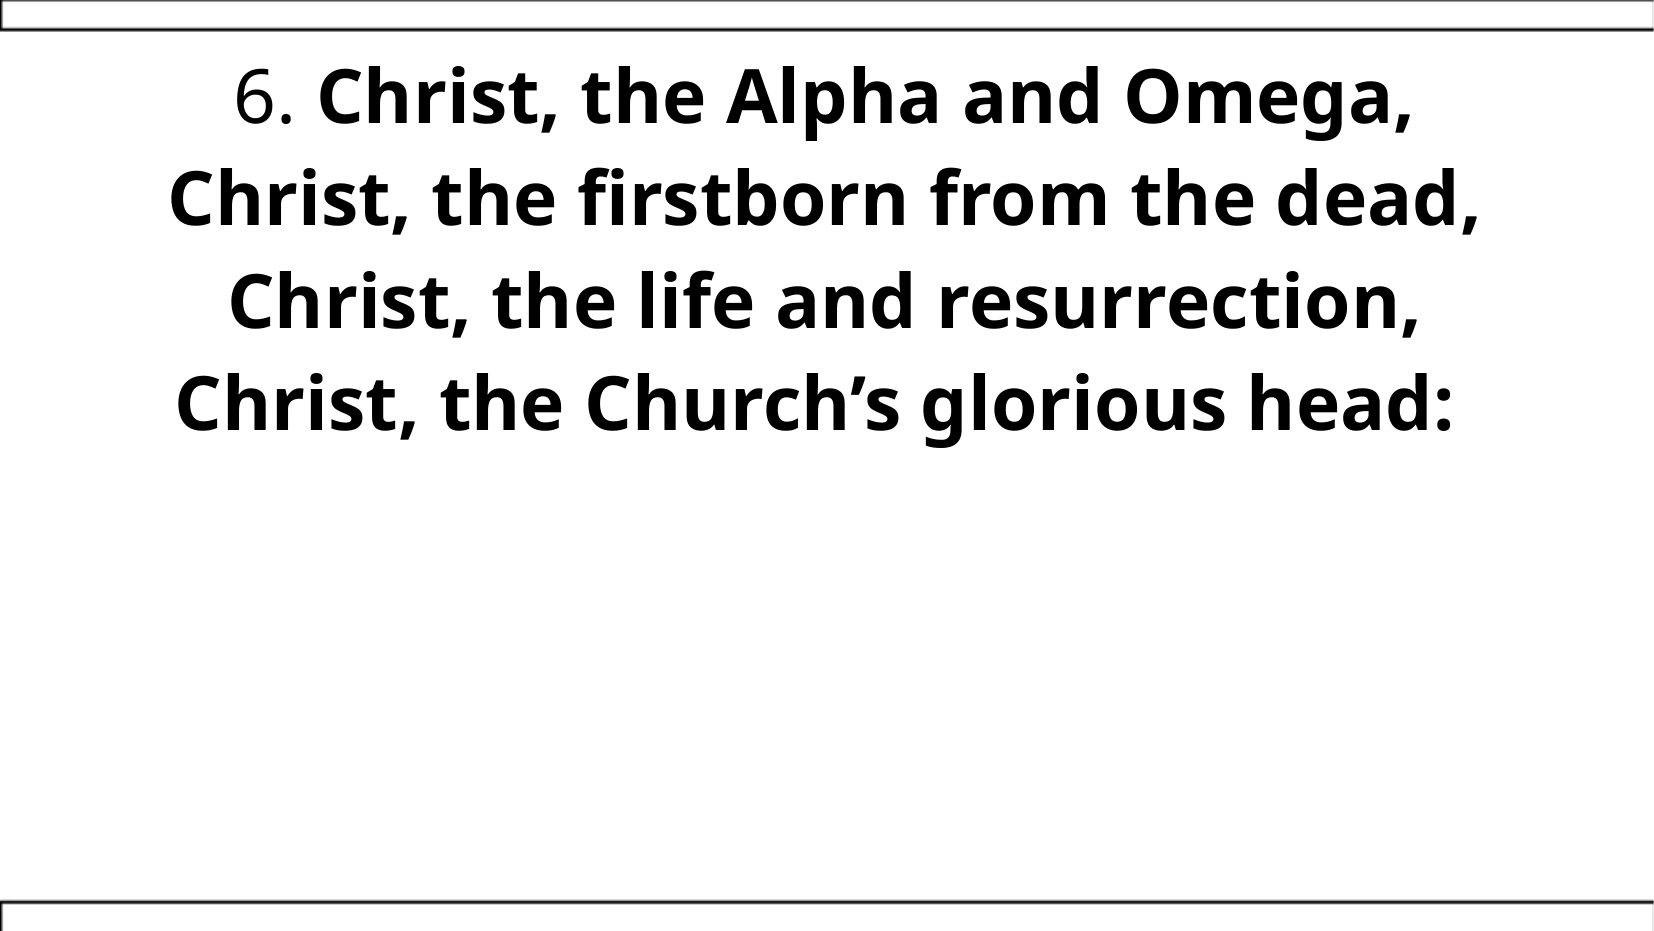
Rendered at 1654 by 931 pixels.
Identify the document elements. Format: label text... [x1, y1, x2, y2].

text_box 6. Christ, the Alpha and Omega, Christ, the firstborn from the dead, Christ, the life and resurrection, Christ, the Church’s glorious head: [105, 35, 1546, 451]
picture [0, 0, 1654, 931]
